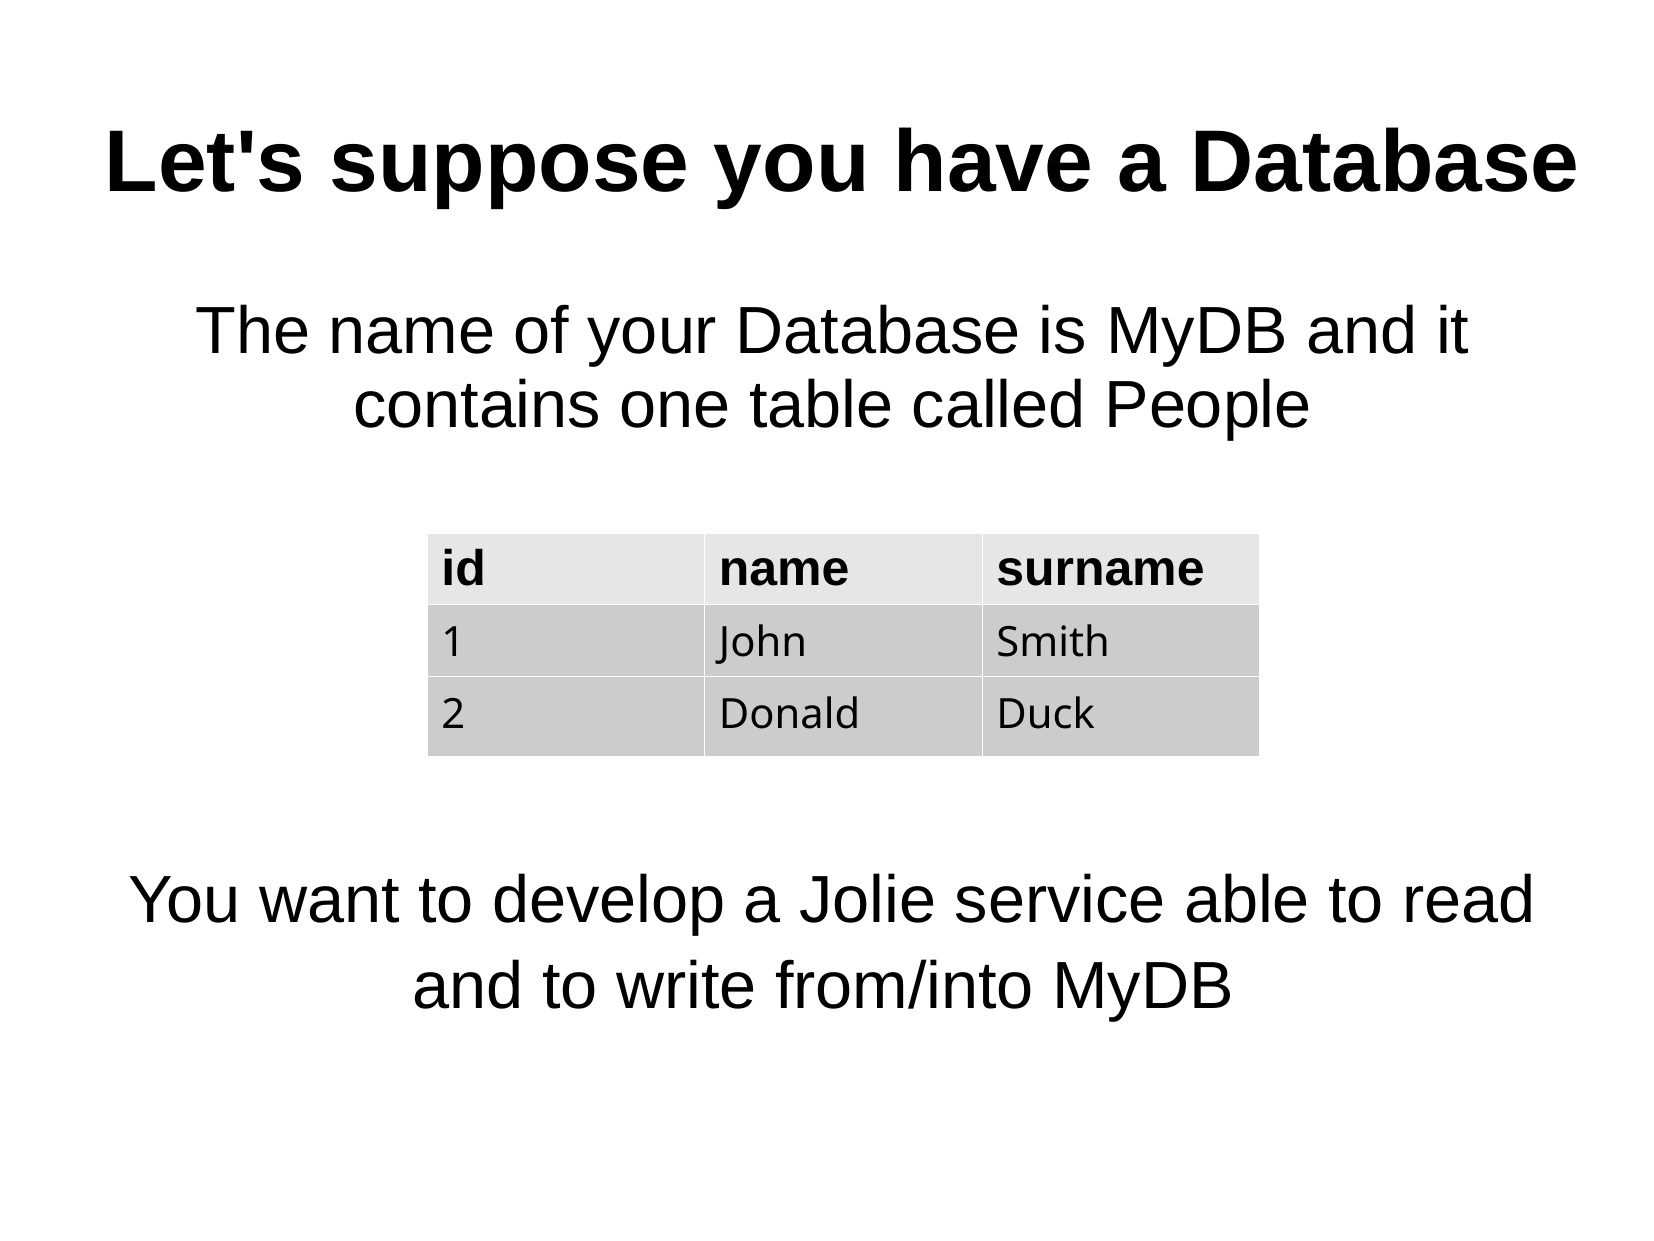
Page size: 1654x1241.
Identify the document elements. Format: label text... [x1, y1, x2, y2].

table_header name [705, 534, 982, 604]
table_cell 2 [428, 677, 704, 756]
table_cell Smith [983, 605, 1259, 676]
text_box You want to develop a Jolie service able to read and to write from/into MyDB [75, 855, 1591, 1022]
table_cell Duck [983, 677, 1259, 756]
text_box Let's suppose you have a Database [90, 105, 1597, 218]
table_cell Donald [705, 677, 982, 756]
table_cell John [705, 605, 982, 676]
table_cell 1 [428, 605, 704, 676]
table_header surname [983, 534, 1259, 604]
table_header id [428, 534, 704, 604]
text_box The name of your Database is MyDB and it contains one table called People [75, 285, 1591, 450]
